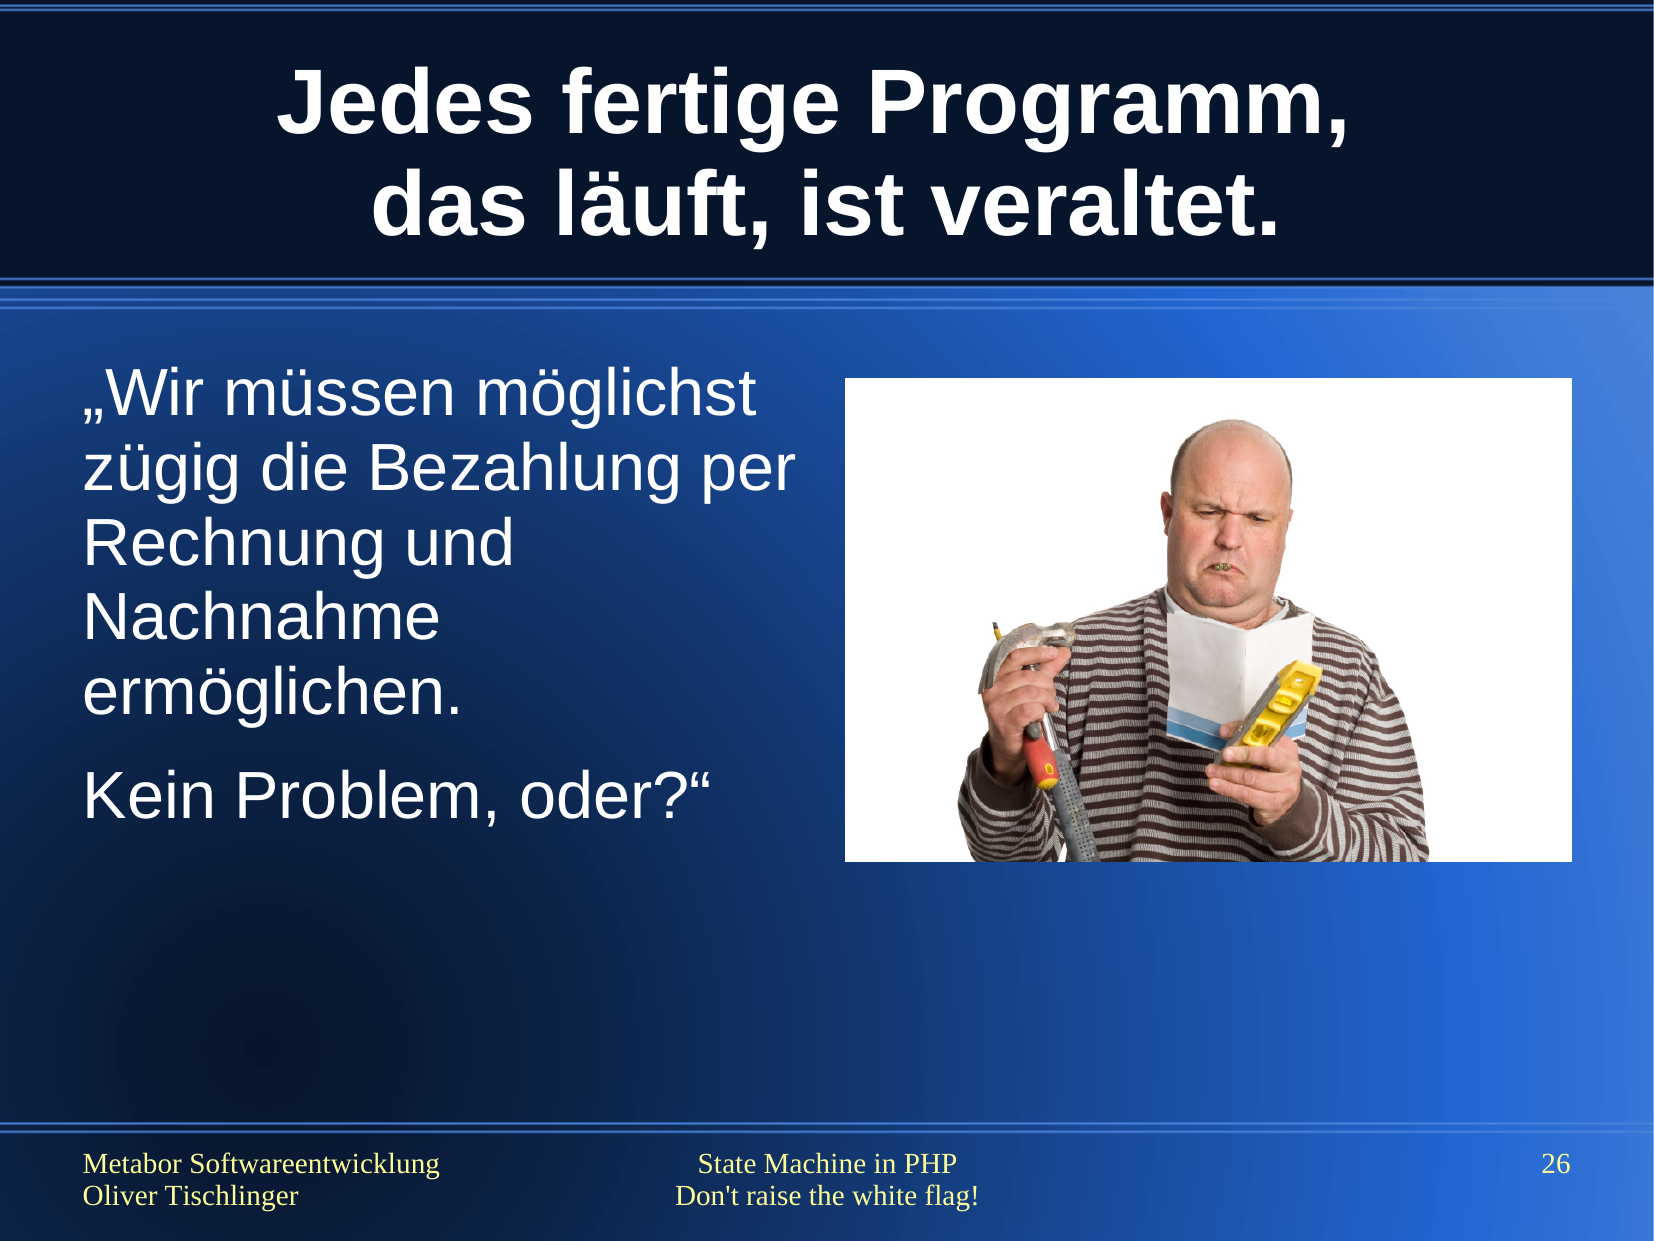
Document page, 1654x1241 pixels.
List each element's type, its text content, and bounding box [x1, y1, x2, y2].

title Jedes fertige Programm, das läuft, ist veraltet. [82, 49, 1571, 257]
picture [0, 0, 1654, 1241]
list „Wir müssen möglichst zügig die Bezahlung per Rechnung und Nachnahme ermöglichen. Kein Problem, oder?“ [82, 355, 809, 1058]
